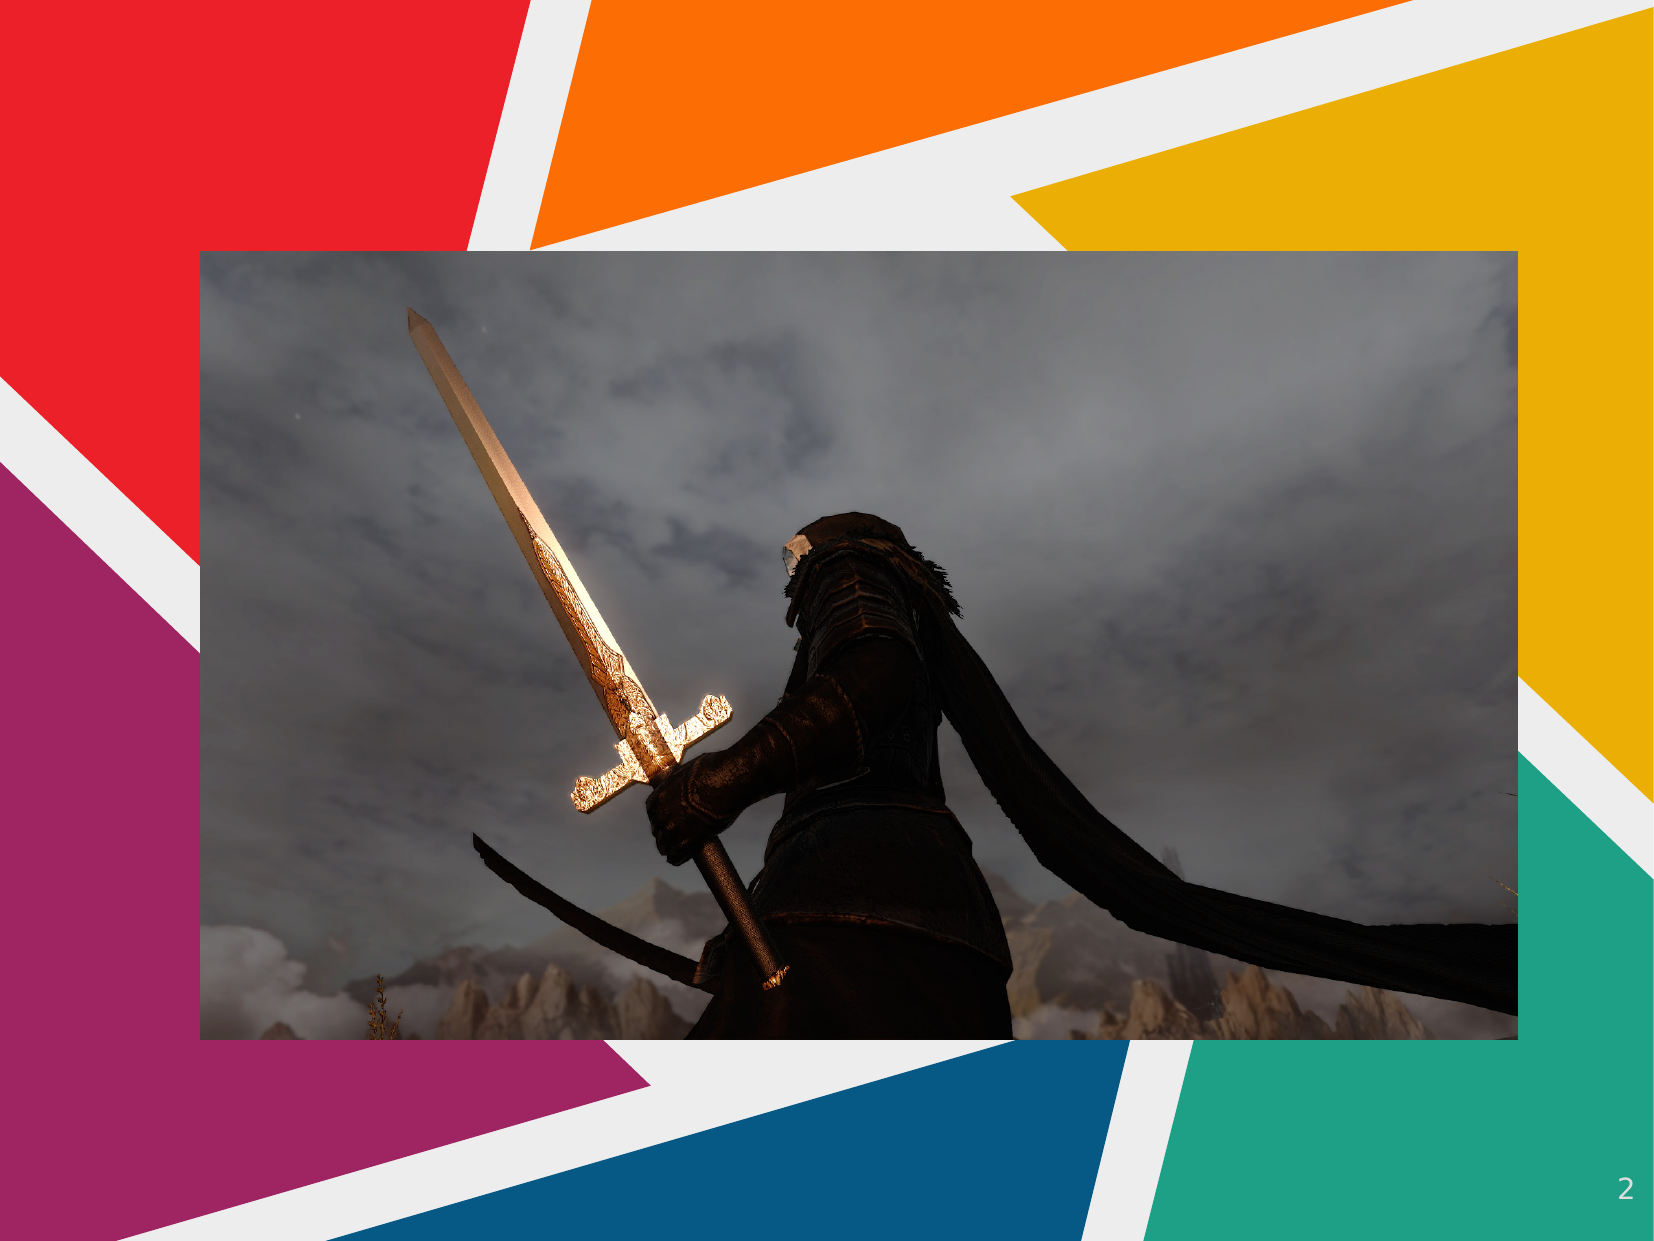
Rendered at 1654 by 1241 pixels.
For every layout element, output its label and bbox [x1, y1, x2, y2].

picture [200, 251, 1518, 1040]
